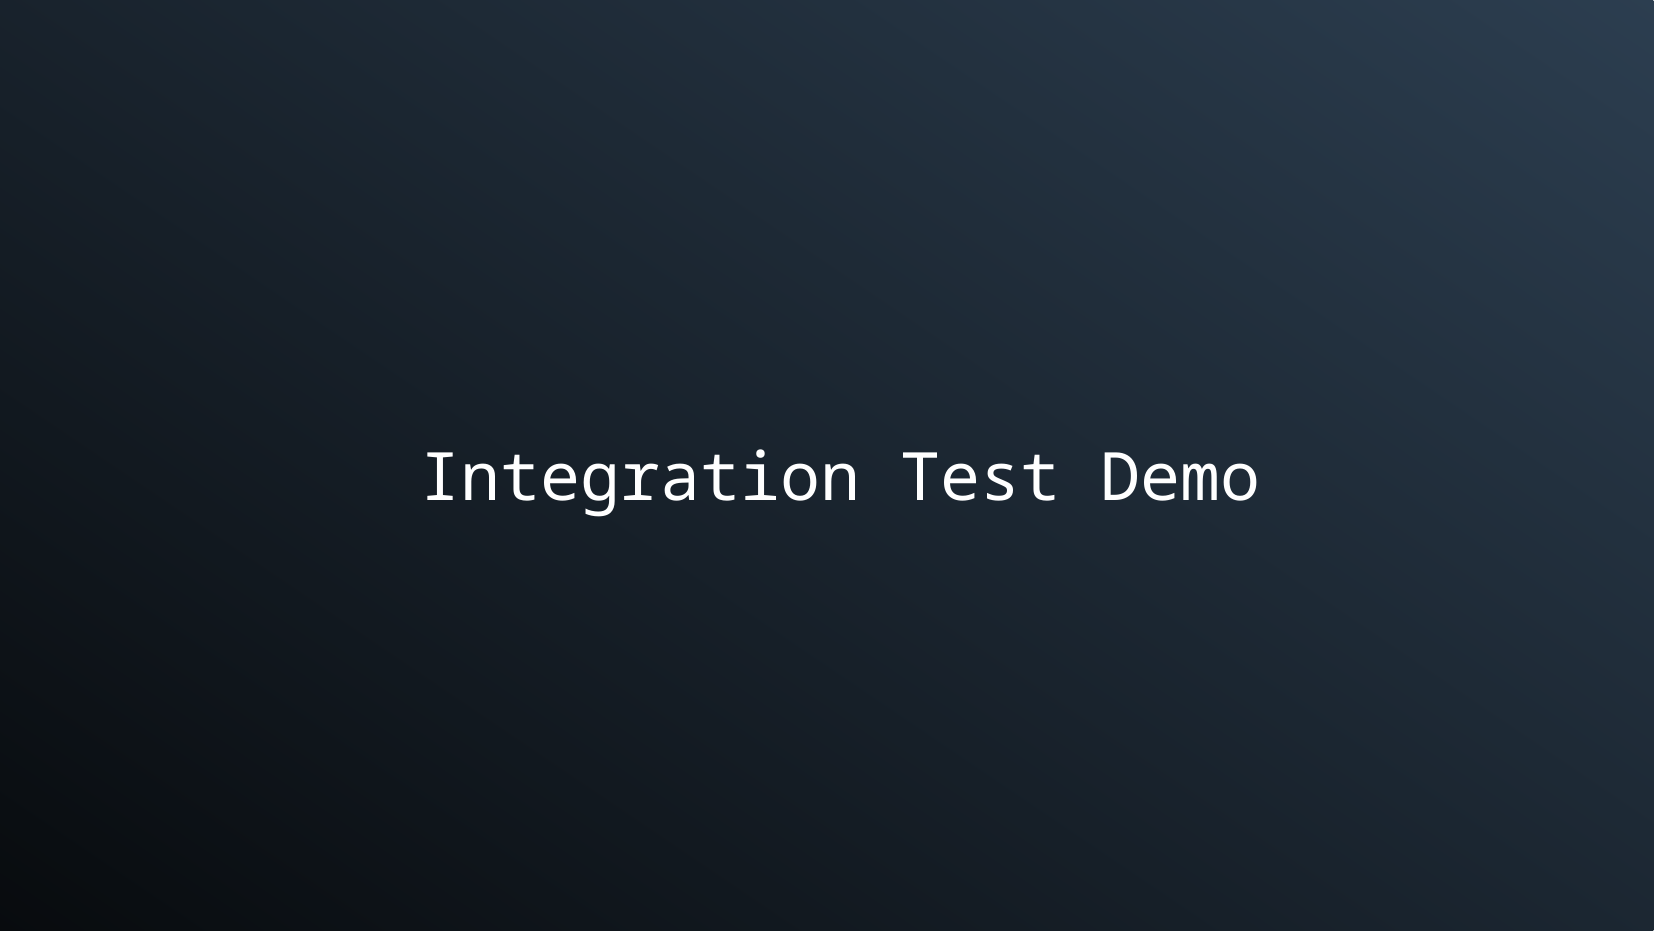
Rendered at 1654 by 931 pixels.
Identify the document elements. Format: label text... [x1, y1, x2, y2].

subtitle Integration Test Demo [187, 300, 1493, 650]
